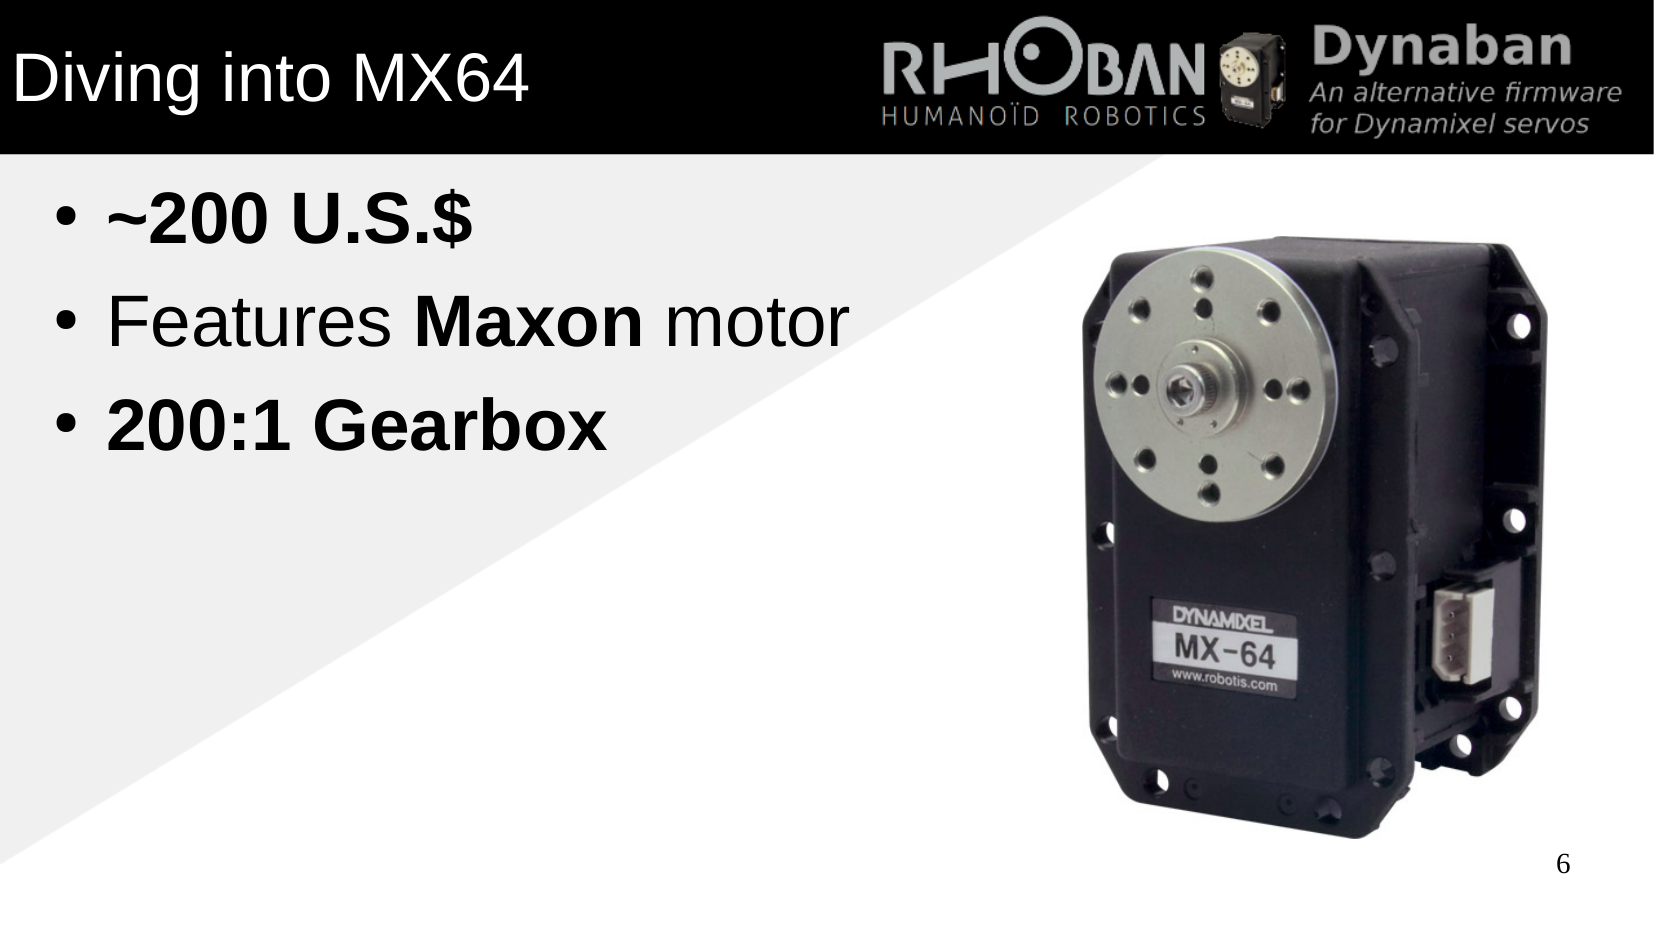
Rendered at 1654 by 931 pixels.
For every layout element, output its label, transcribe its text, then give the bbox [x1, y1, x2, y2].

list ~200 U.S.$ Features Maxon motor 200:1 Gearbox [35, 177, 1619, 827]
picture [0, 0, 1654, 931]
title Diving into MX64 [11, 0, 1501, 156]
